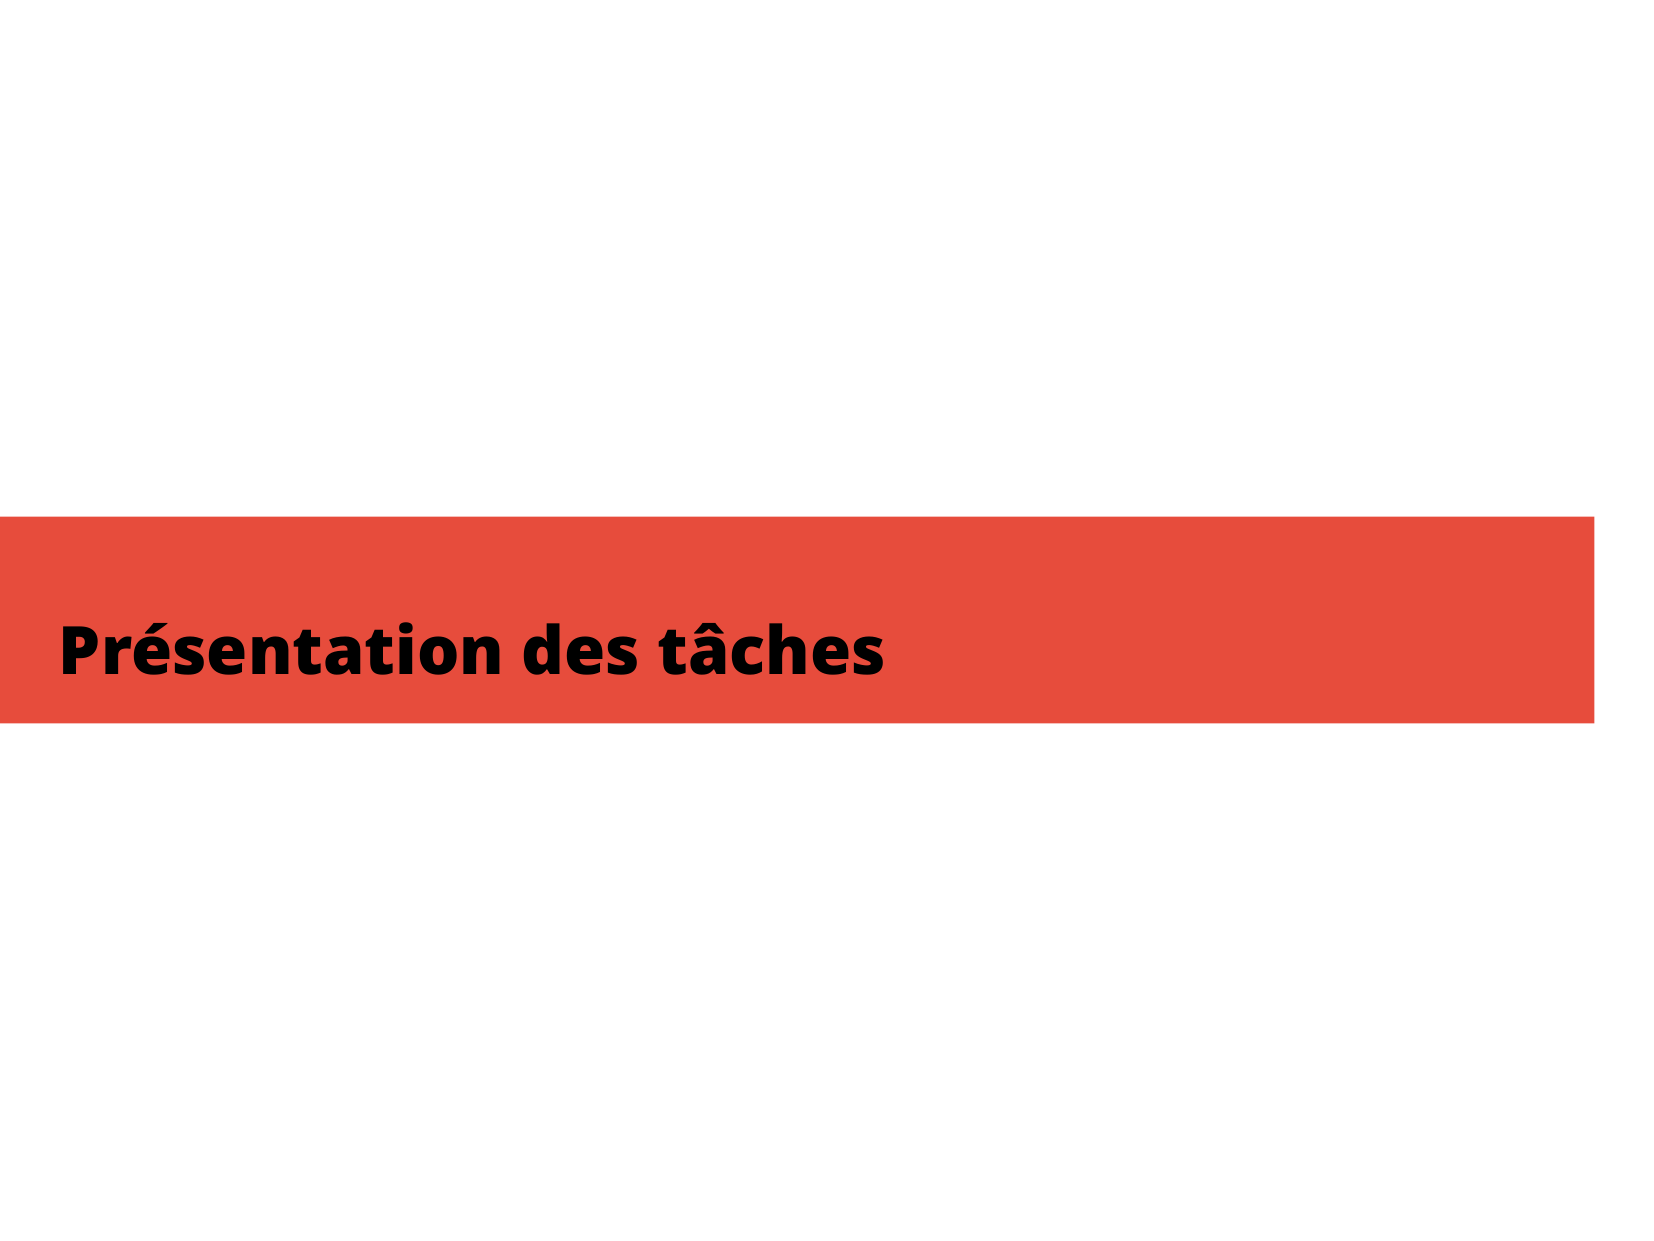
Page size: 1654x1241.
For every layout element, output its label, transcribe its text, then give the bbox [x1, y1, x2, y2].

title Présentation des tâches [59, 546, 1595, 694]
